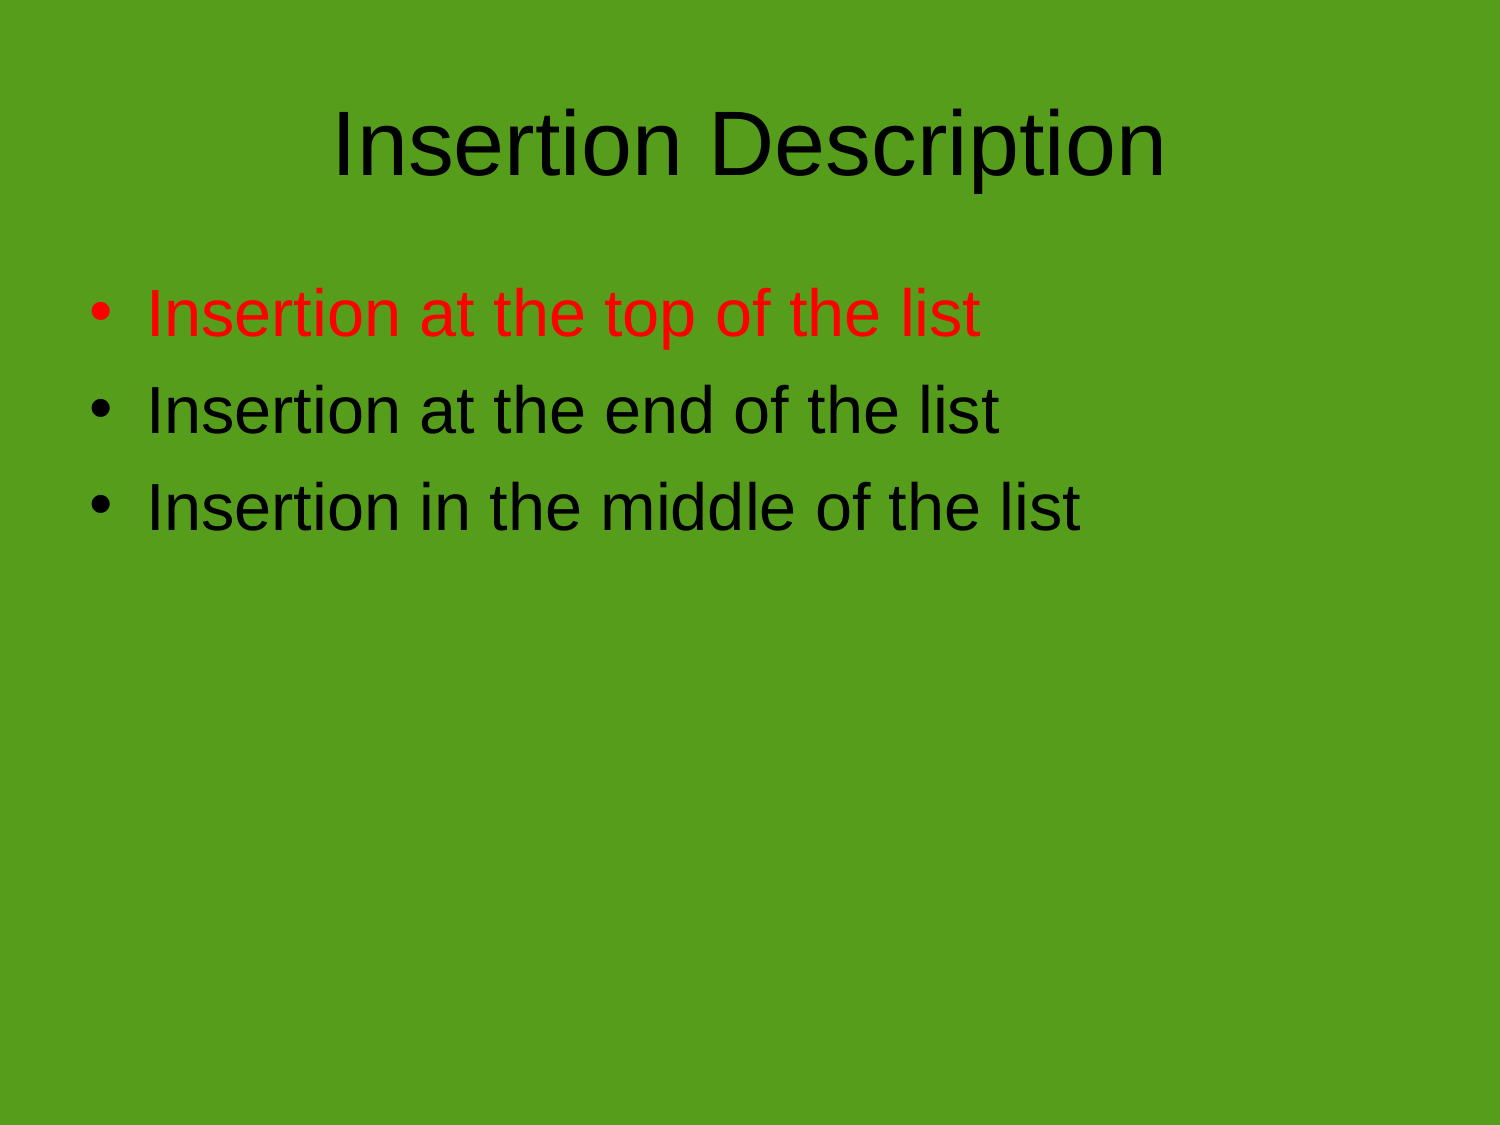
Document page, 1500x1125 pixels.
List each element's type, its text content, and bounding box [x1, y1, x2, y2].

title Insertion Description [75, 45, 1426, 233]
list Insertion at the top of the list Insertion at the end of the list Insertion in the middle of the list [75, 262, 1426, 1005]
